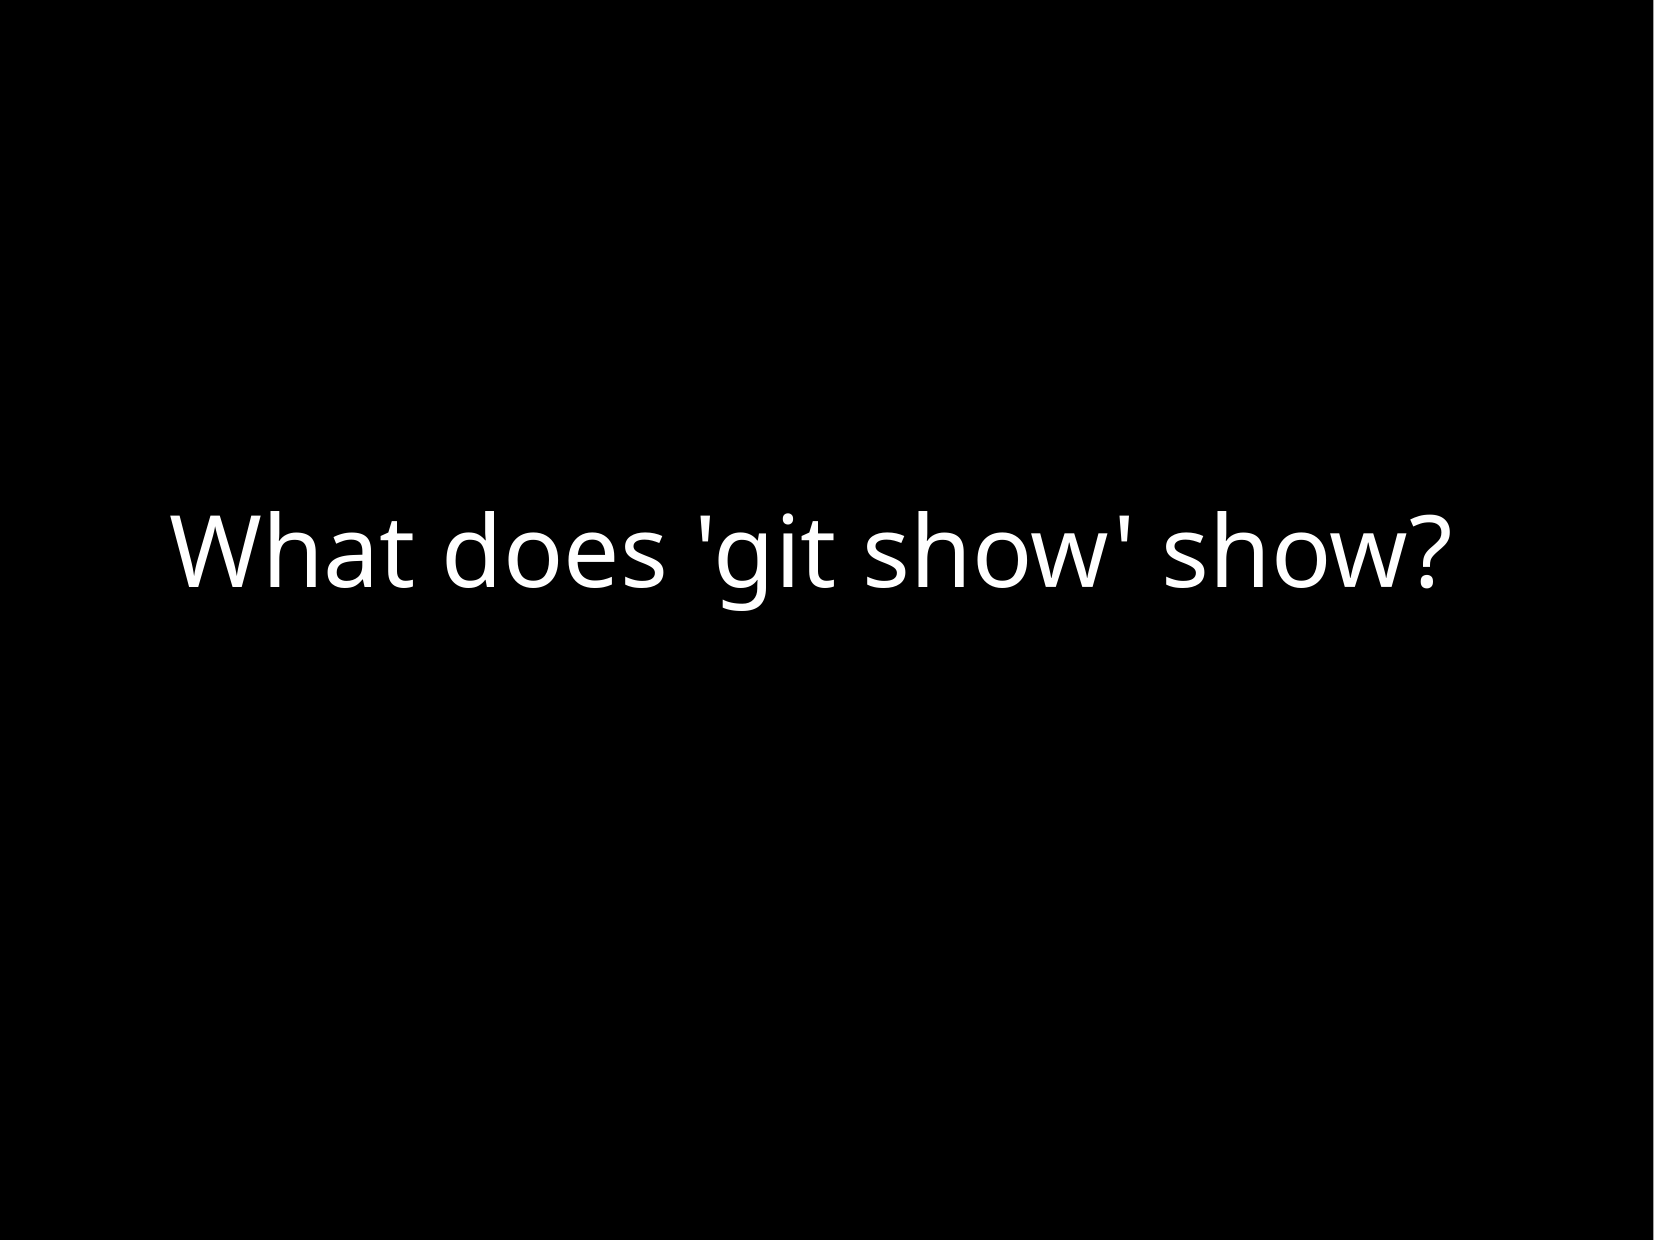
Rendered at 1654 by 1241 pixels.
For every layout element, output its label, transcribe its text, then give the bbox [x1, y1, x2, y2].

subtitle What does 'git show' show? [88, 88, 1536, 1010]
